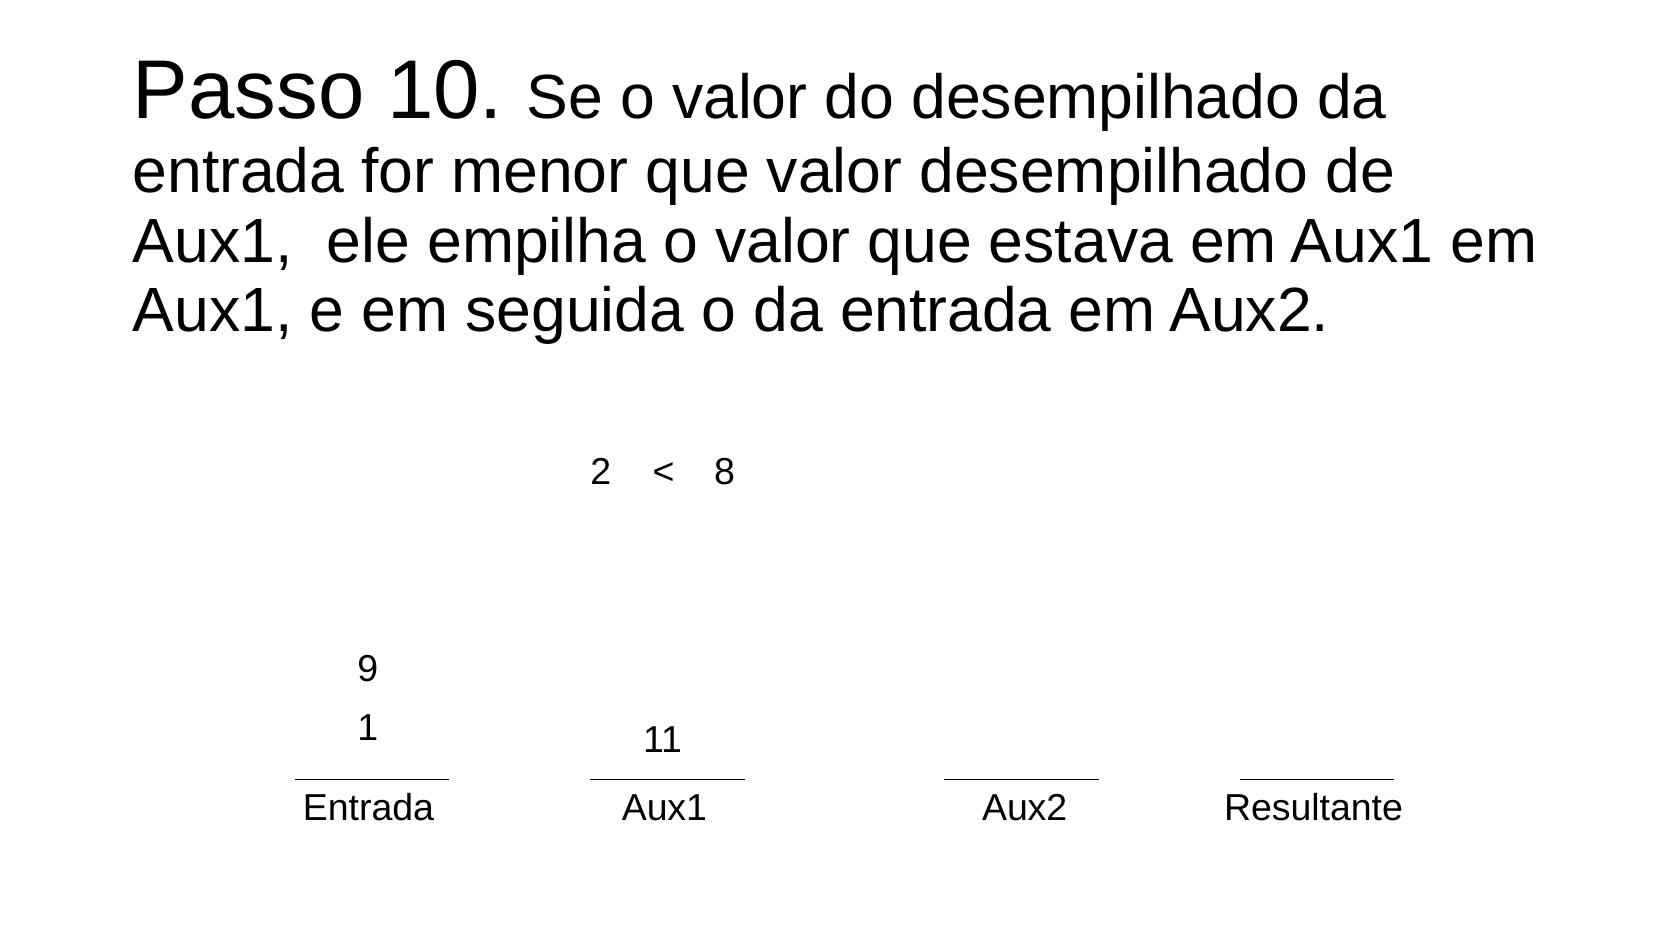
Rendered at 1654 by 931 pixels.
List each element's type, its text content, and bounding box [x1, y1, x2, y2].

text_box Passo 10. Se o valor do desempilhado da entrada for menor que valor desempilhado de Aux1, ele empilha o valor que estava em Aux1 em Aux1, e em seguida o da entrada em Aux2. [118, 35, 1583, 353]
text_box Entrada [288, 779, 449, 837]
text_box Aux1 [607, 780, 723, 837]
text_box 8 [699, 442, 750, 500]
text_box Aux2 [967, 780, 1083, 837]
text_box < [637, 442, 690, 500]
text_box 2 [575, 442, 626, 500]
text_box Resultante [1209, 779, 1418, 837]
text_box 9 [342, 640, 393, 697]
text_box 11 [628, 710, 697, 768]
text_box 1 [342, 699, 393, 756]
